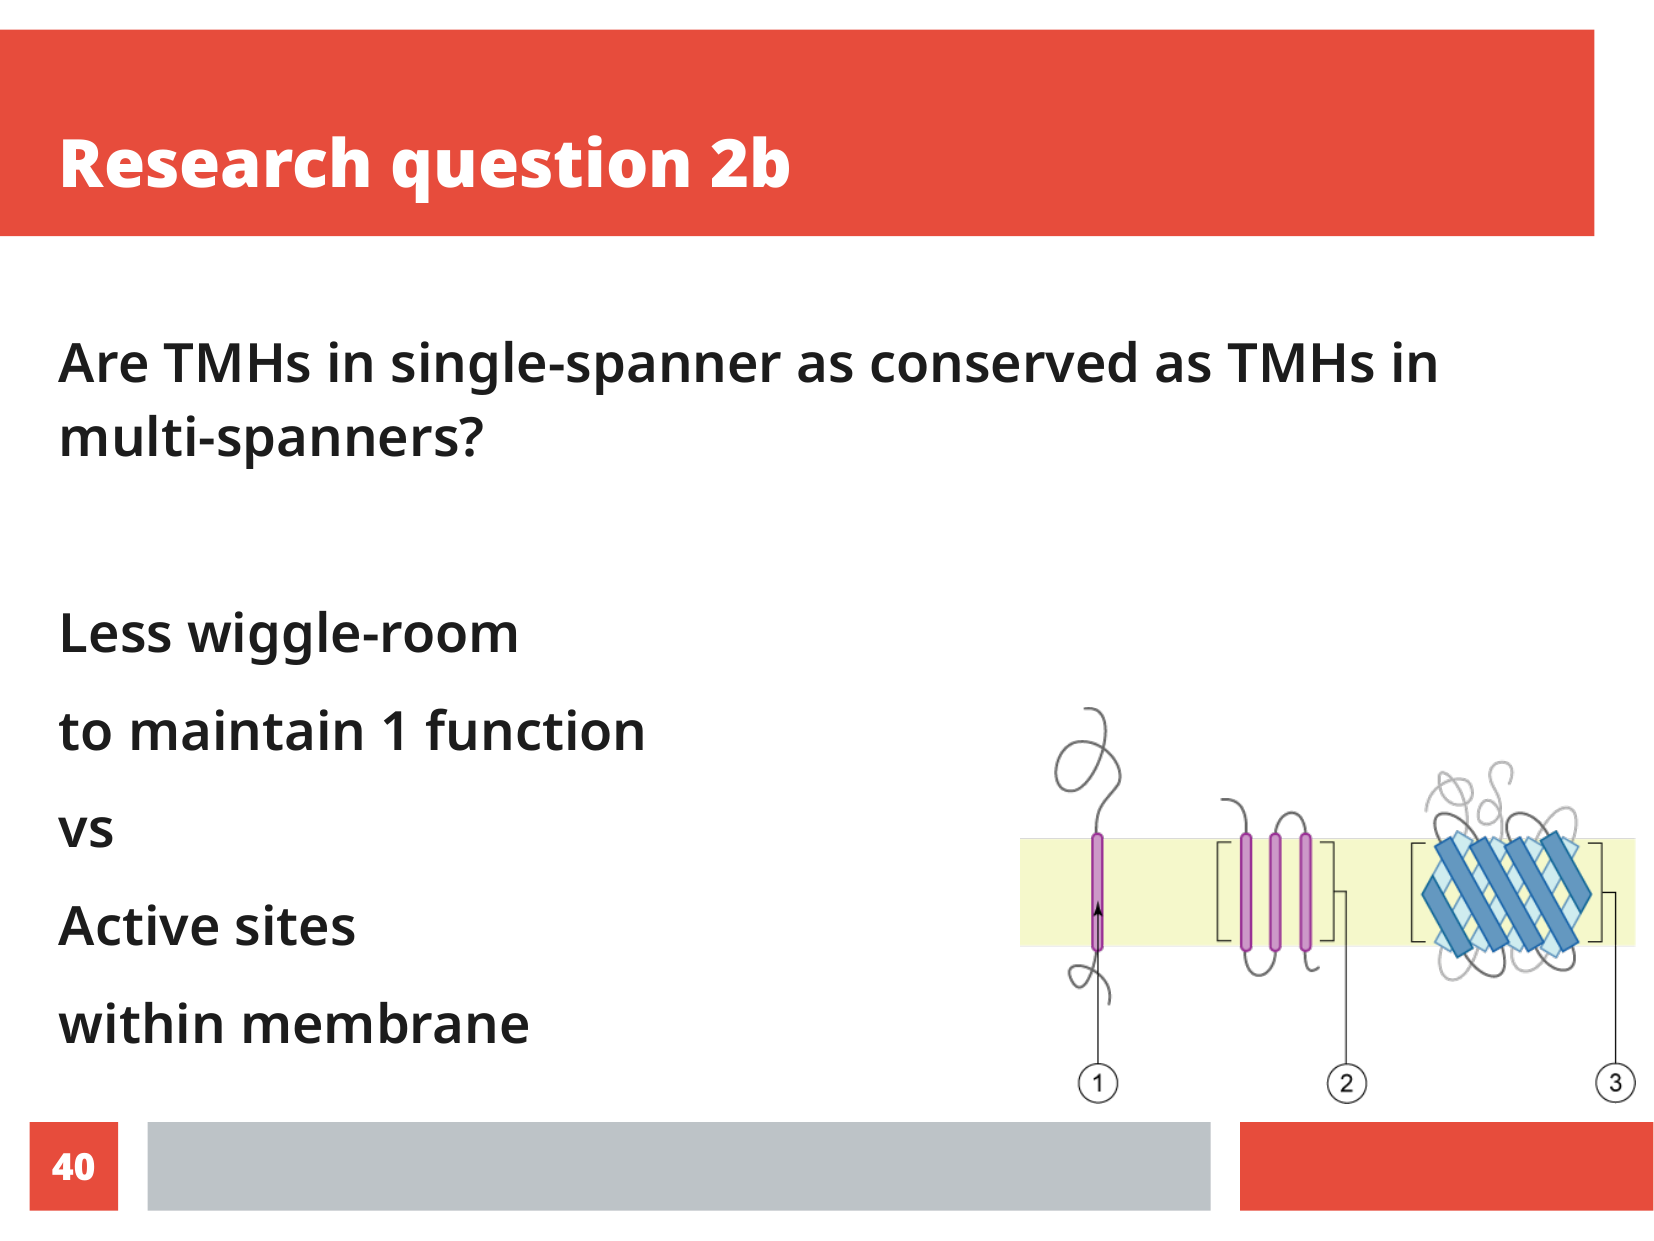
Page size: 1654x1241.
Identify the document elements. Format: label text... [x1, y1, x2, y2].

list Are TMHs in single-spanner as conserved as TMHs in multi-spanners? Less wiggle-room to maintain 1 function vs Active sites within membrane [59, 324, 1565, 1093]
picture [1020, 707, 1636, 1104]
title Research question 2b [59, 59, 1595, 207]
